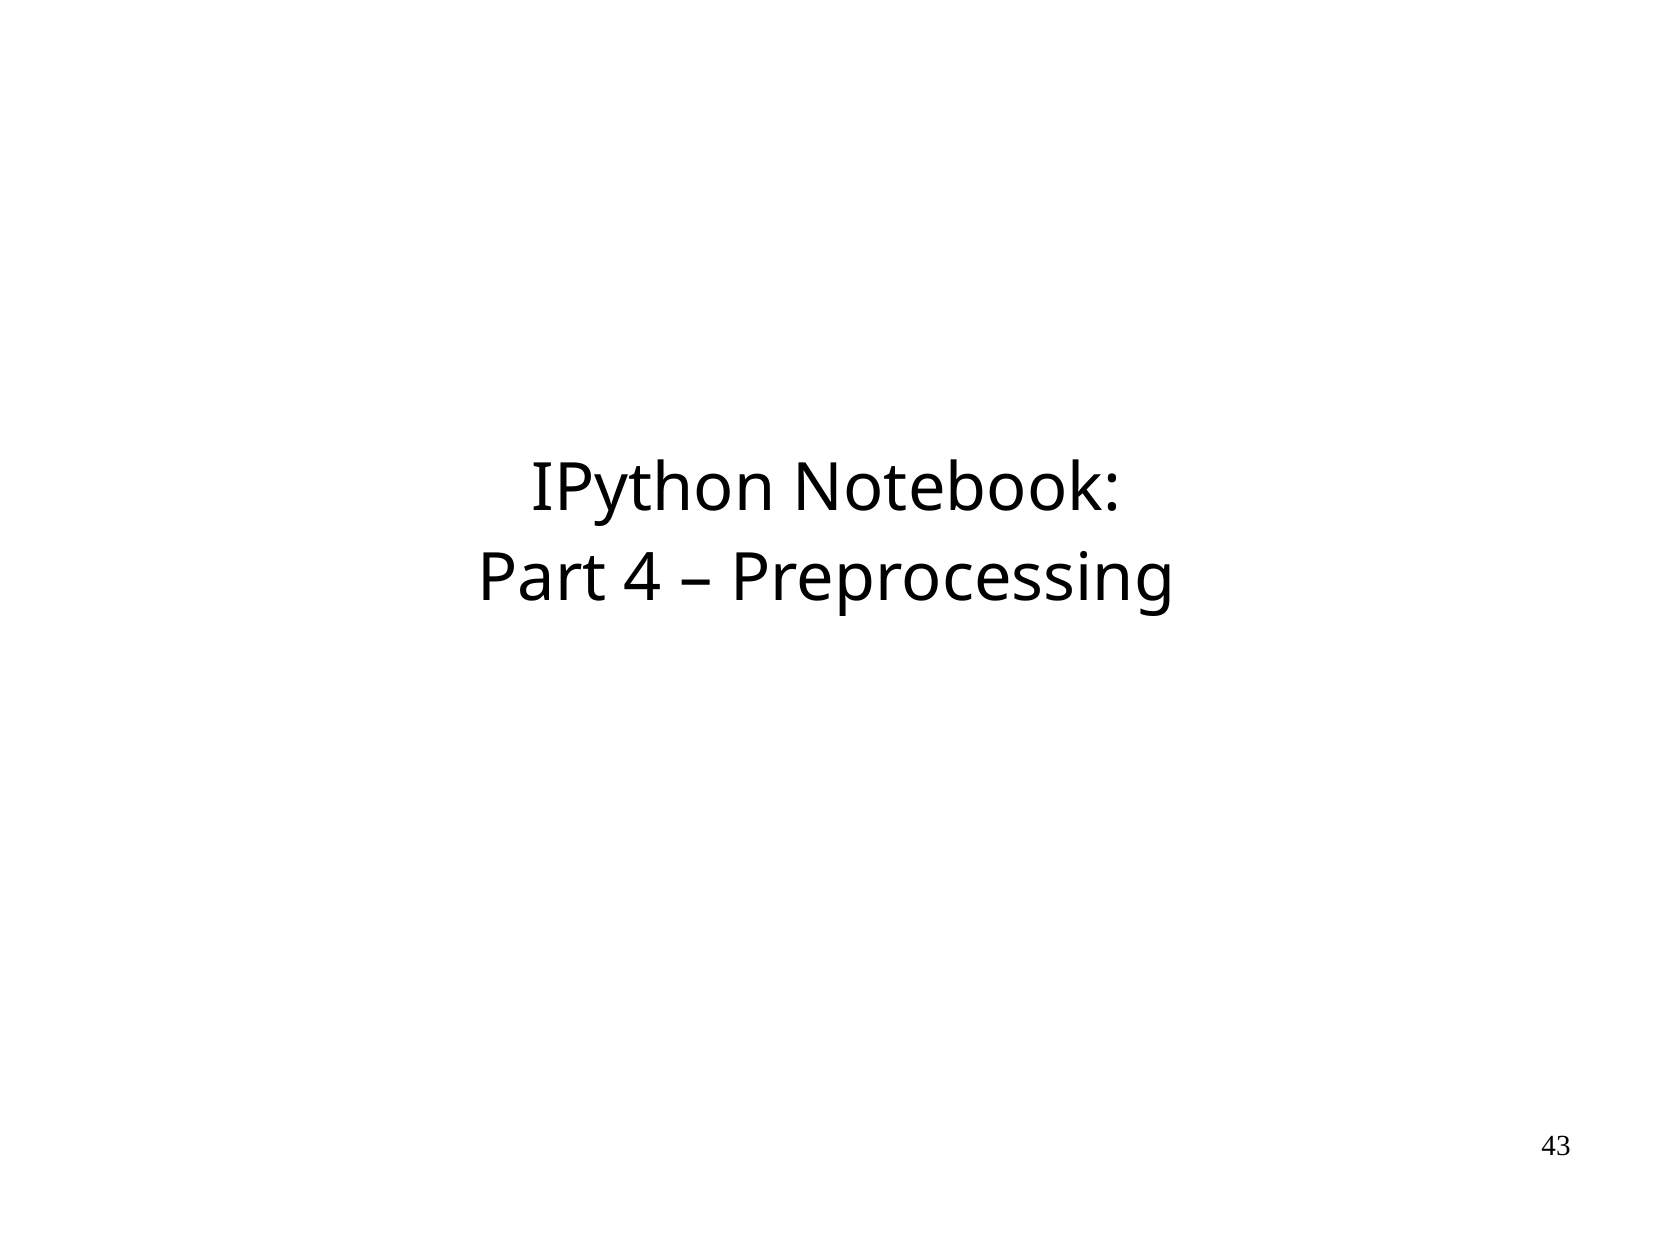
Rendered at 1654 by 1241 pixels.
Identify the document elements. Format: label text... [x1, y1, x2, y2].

subtitle IPython Notebook: Part 4 – Preprocessing [82, 49, 1571, 1010]
